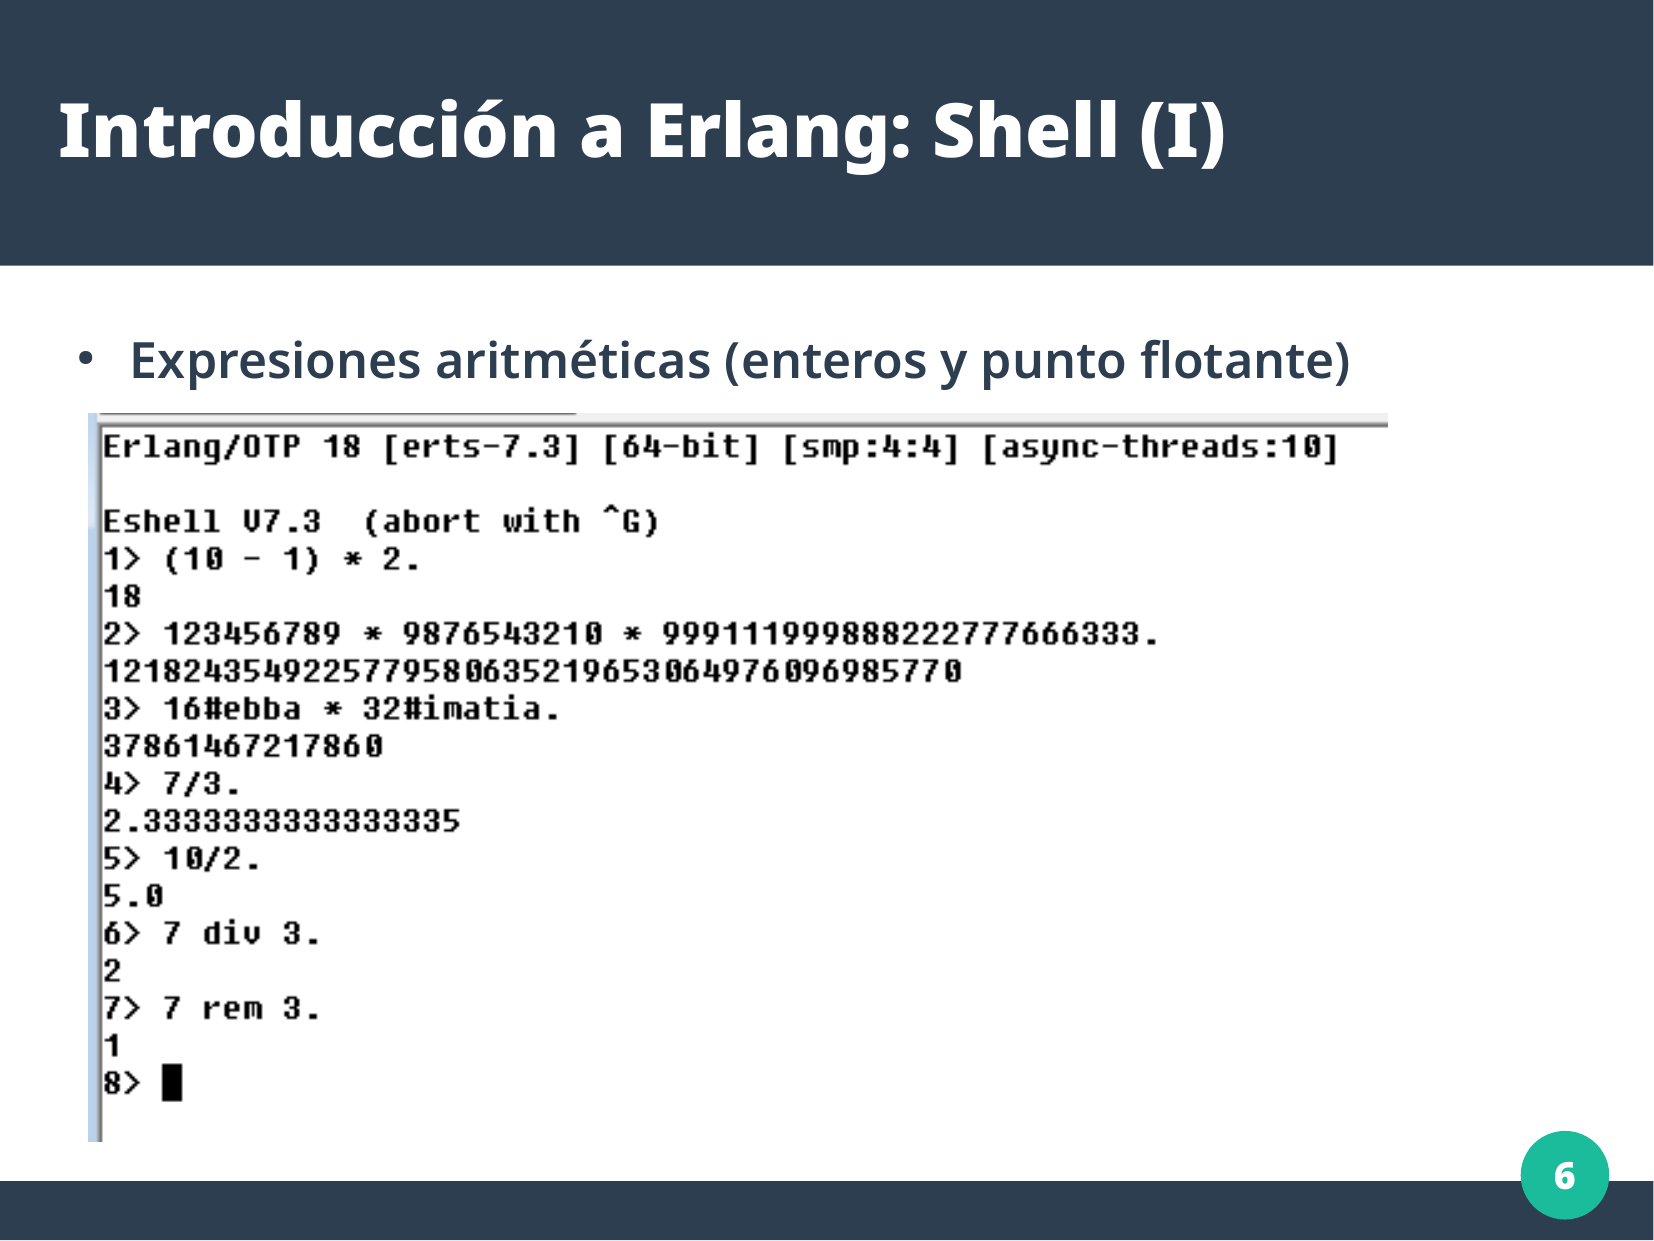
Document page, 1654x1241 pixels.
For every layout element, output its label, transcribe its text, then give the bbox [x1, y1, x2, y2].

title Introducción a Erlang: Shell (I) [59, 49, 1595, 207]
list Expresiones aritméticas (enteros y punto flotante) [59, 324, 1595, 1152]
picture [88, 413, 1388, 1142]
